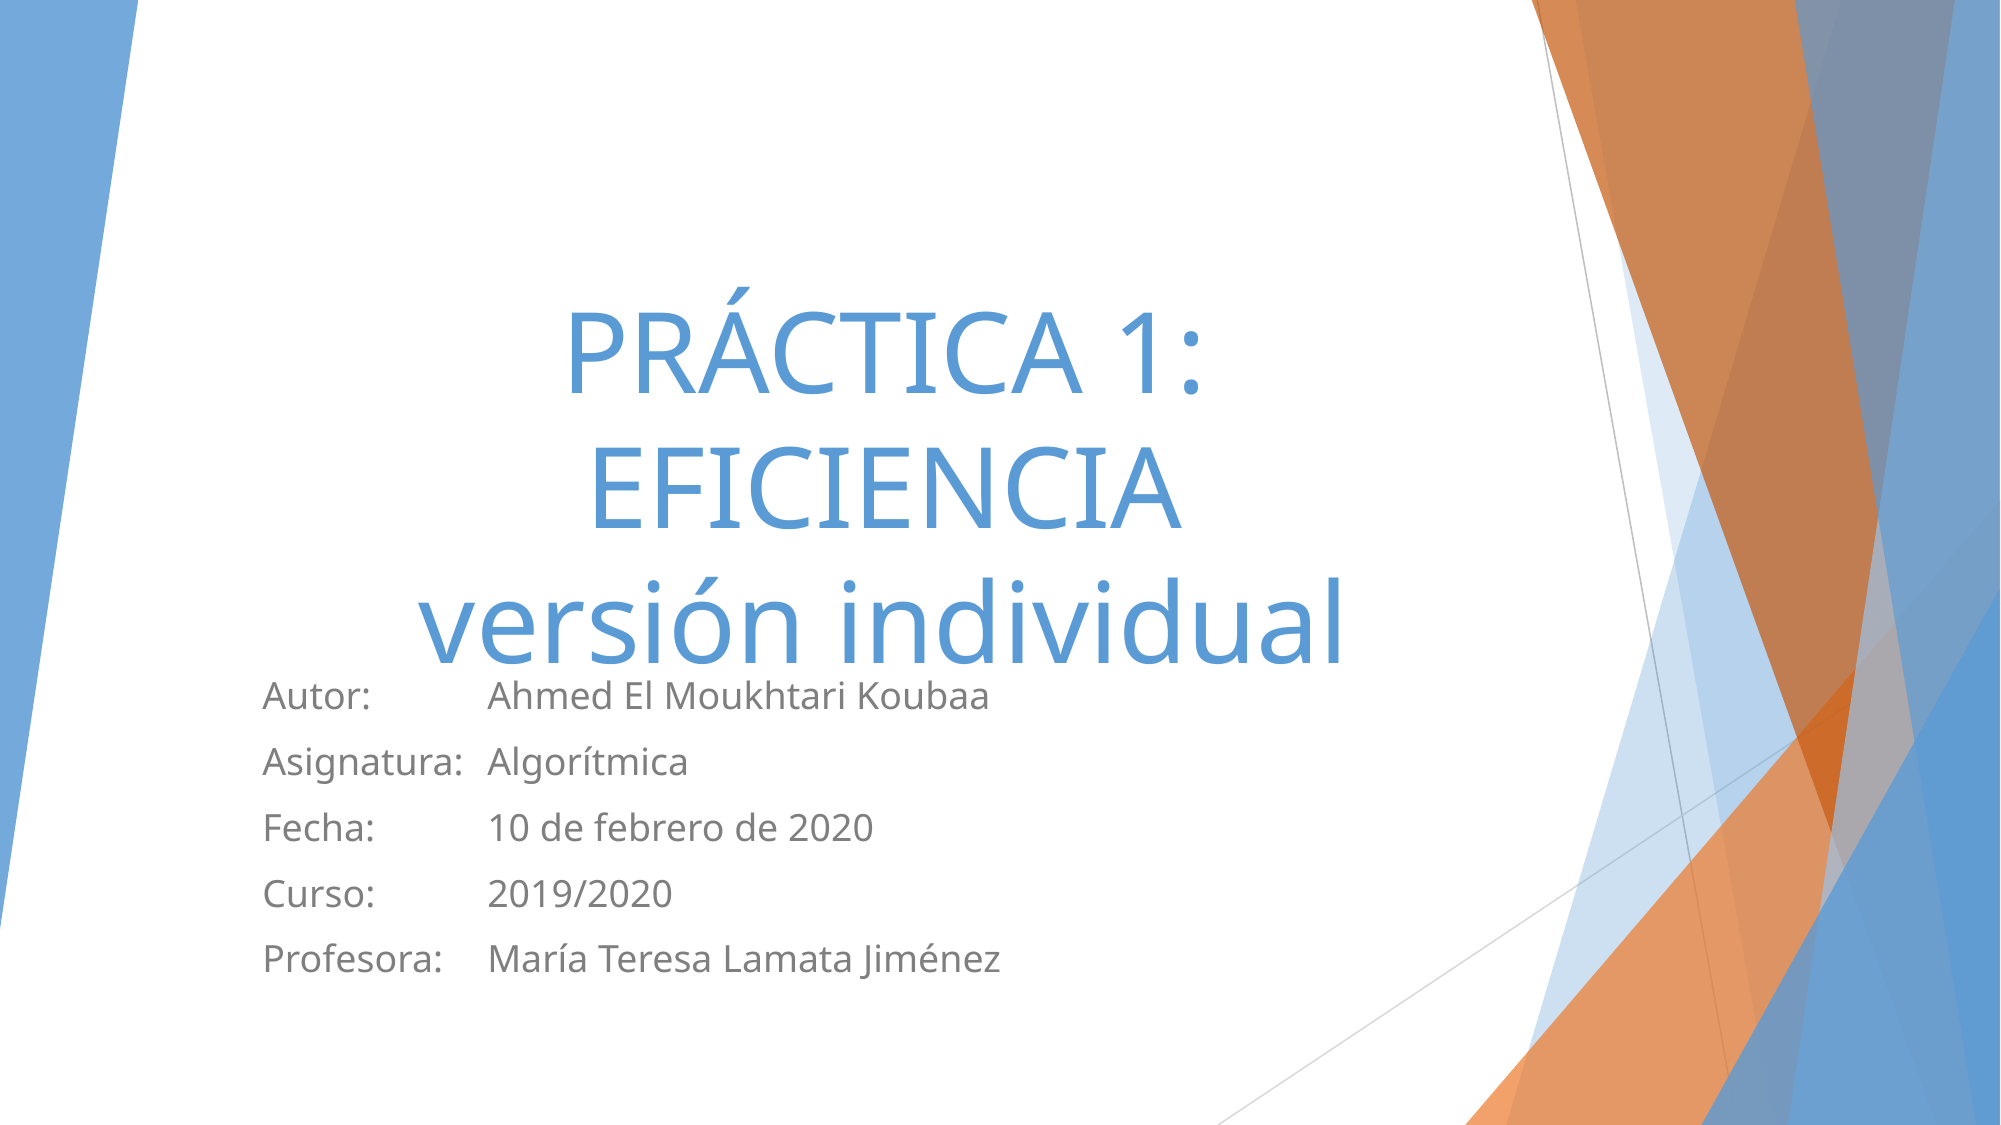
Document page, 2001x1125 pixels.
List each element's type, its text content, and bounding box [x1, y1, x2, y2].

subtitle Autor: Ahmed El Moukhtari Koubaa Asignatura: Algorítmica Fecha: 10 de febrero de 2020 Curso: 2019/2020 Profesora: María Teresa Lamata Jiménez [247, 664, 1522, 1040]
title PRÁCTICA 1: EFICIENCIA versión individual [247, 273, 1522, 544]
